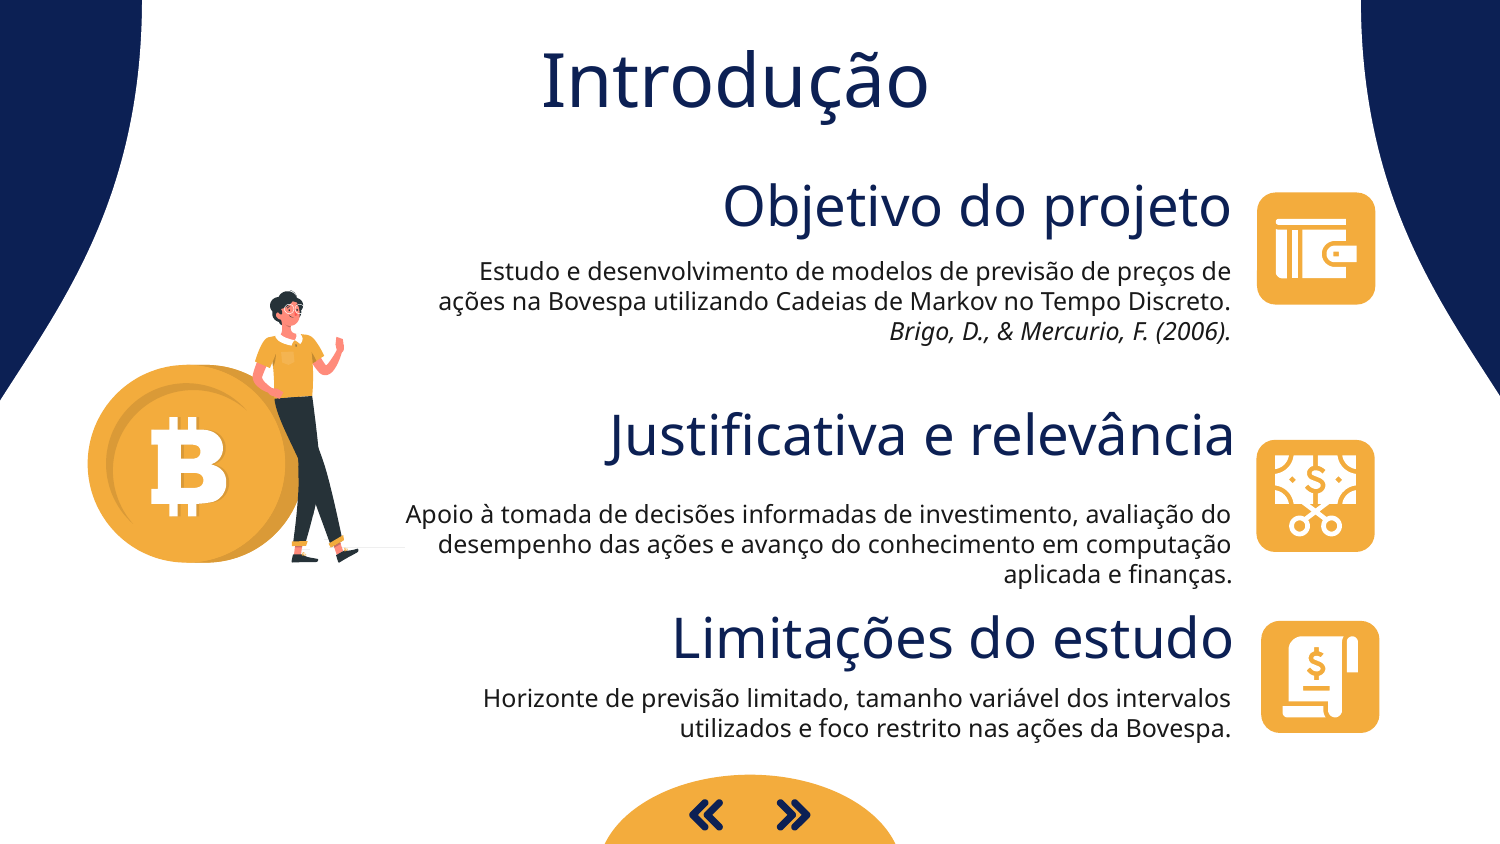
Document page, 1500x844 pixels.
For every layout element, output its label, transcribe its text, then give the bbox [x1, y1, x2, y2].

text_box [604, 774, 896, 844]
subtitle Apoio à tomada de decisões informadas de investimento, avaliação do desempenho das ações e avanço do conhecimento em computação aplicada e finanças. [384, 490, 1249, 597]
text_box [1261, 620, 1380, 733]
text_box [1256, 192, 1376, 305]
text_box [1256, 439, 1375, 552]
title Limitações do estudo [580, 606, 1250, 667]
subtitle Horizonte de previsão limitado, tamanho variável dos intervalos utilizados e foco restrito nas ações da Bovespa. [434, 666, 1248, 760]
title Objetivo do projeto [579, 173, 1249, 234]
text_box [59, 290, 405, 573]
title Justificativa e relevância [496, 404, 1252, 463]
title Introdução [103, 37, 1368, 118]
subtitle Estudo e desenvolvimento de modelos de previsão de preços de ações na Bovespa utilizando Cadeias de Markov no Tempo Discreto. Brigo, D., & Mercurio, F. (2006). [422, 247, 1248, 353]
